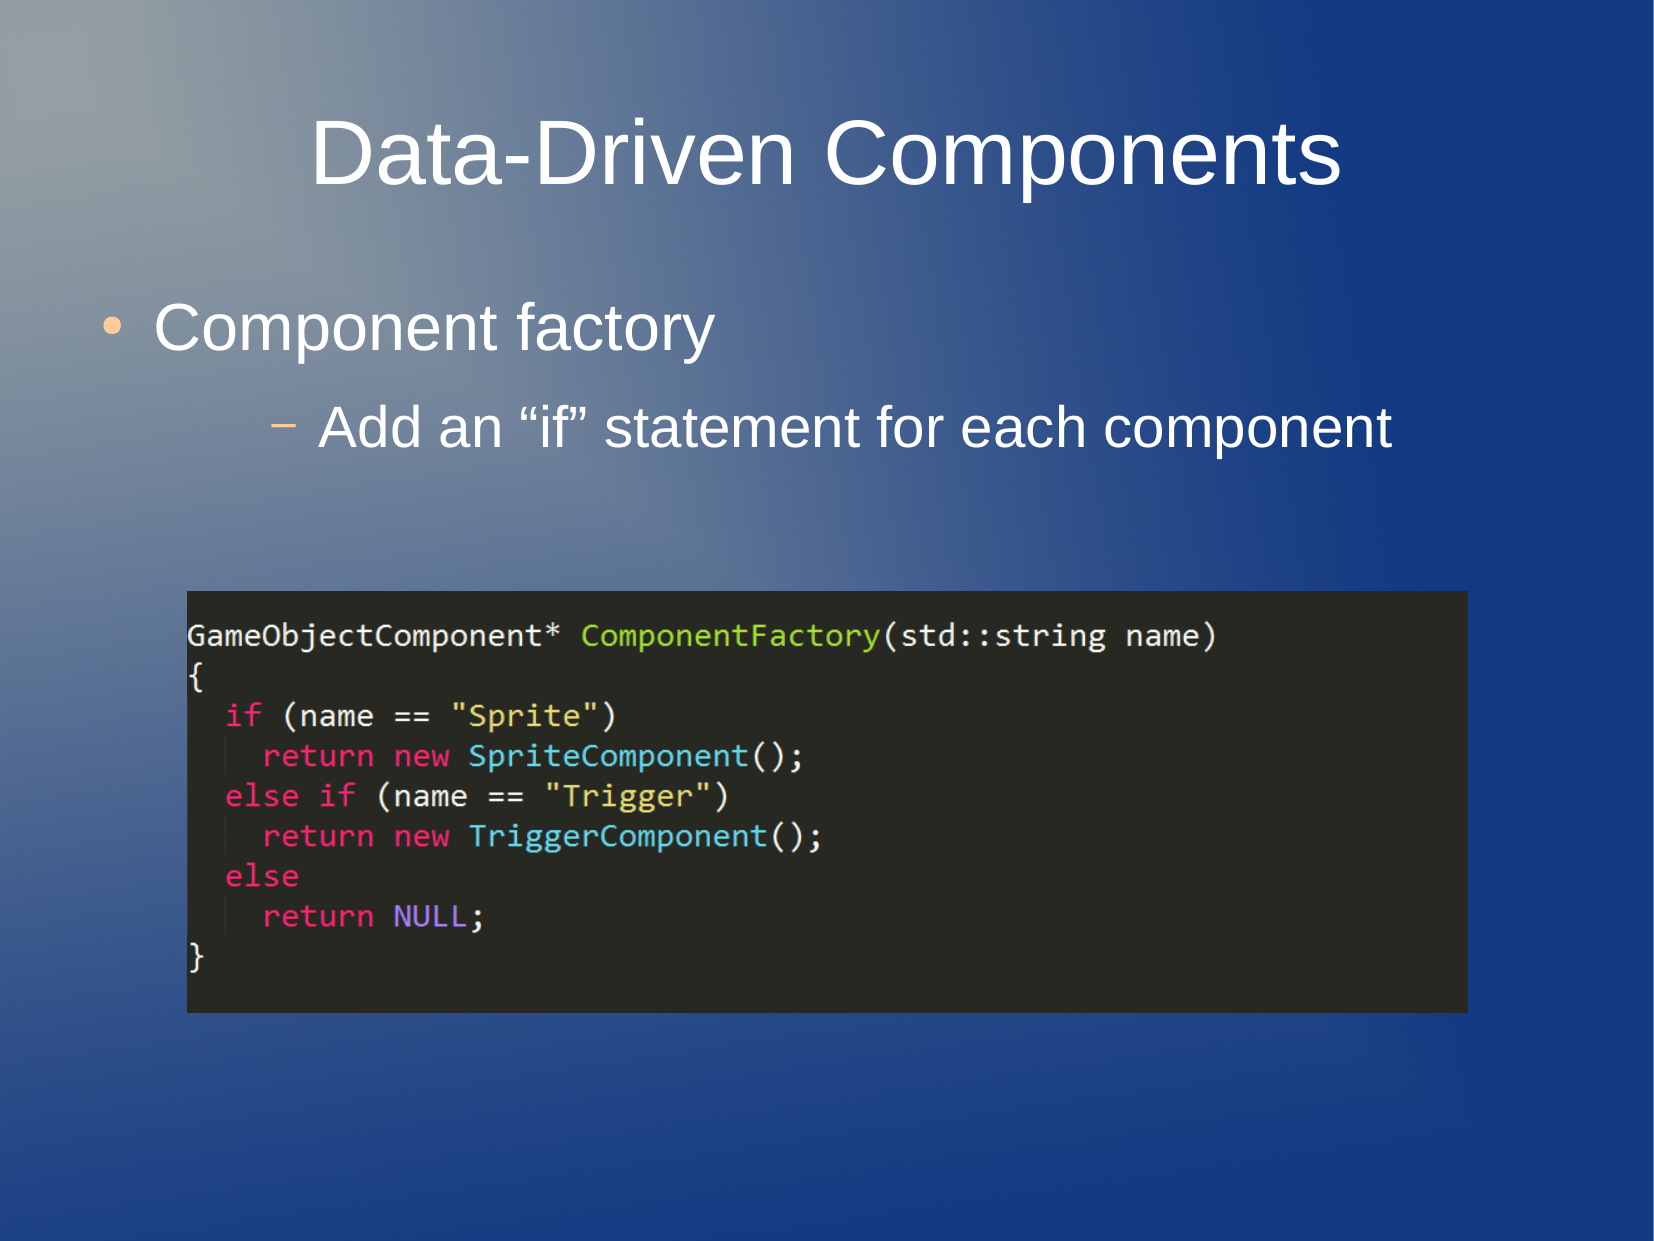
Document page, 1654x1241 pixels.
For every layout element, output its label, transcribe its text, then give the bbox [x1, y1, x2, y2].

title Data-Driven Components [82, 49, 1571, 257]
picture [0, 0, 1654, 1241]
list Component factory Add an “if” statement for each component [82, 290, 1571, 1109]
